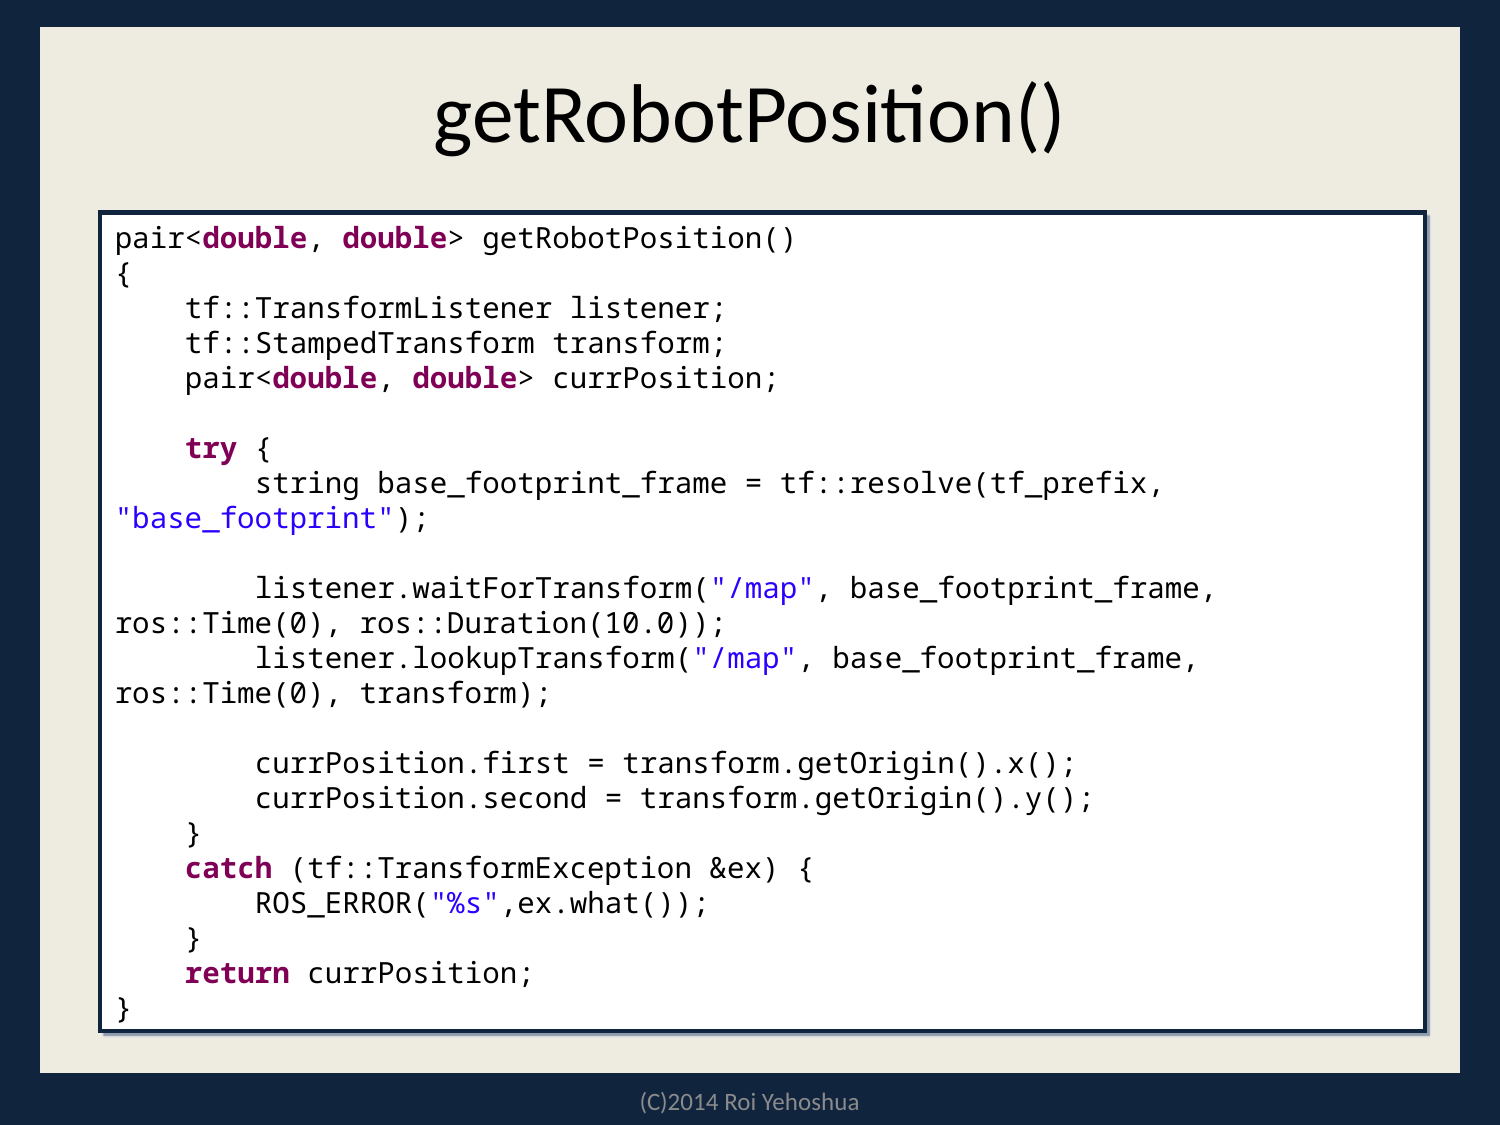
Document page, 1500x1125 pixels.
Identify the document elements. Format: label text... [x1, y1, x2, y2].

text_box pair<double, double> getRobotPosition() { tf::TransformListener listener; tf::StampedTransform transform; pair<double, double> currPosition; try { string base_footprint_frame = tf::resolve(tf_prefix, "base_footprint"); listener.waitForTransform("/map", base_footprint_frame, ros::Time(0), ros::Duration(10.0)); listener.lookupTransform("/map", base_footprint_frame, ros::Time(0), transform); currPosition.first = transform.getOrigin().x(); currPosition.second = transform.getOrigin().y(); } catch (tf::TransformException &ex) { ROS_ERROR("%s",ex.what()); } return currPosition; } [99, 212, 1425, 1032]
footer (C)2014 Roi Yehoshua [512, 1074, 988, 1125]
title getRobotPosition() [37, 31, 1463, 188]
